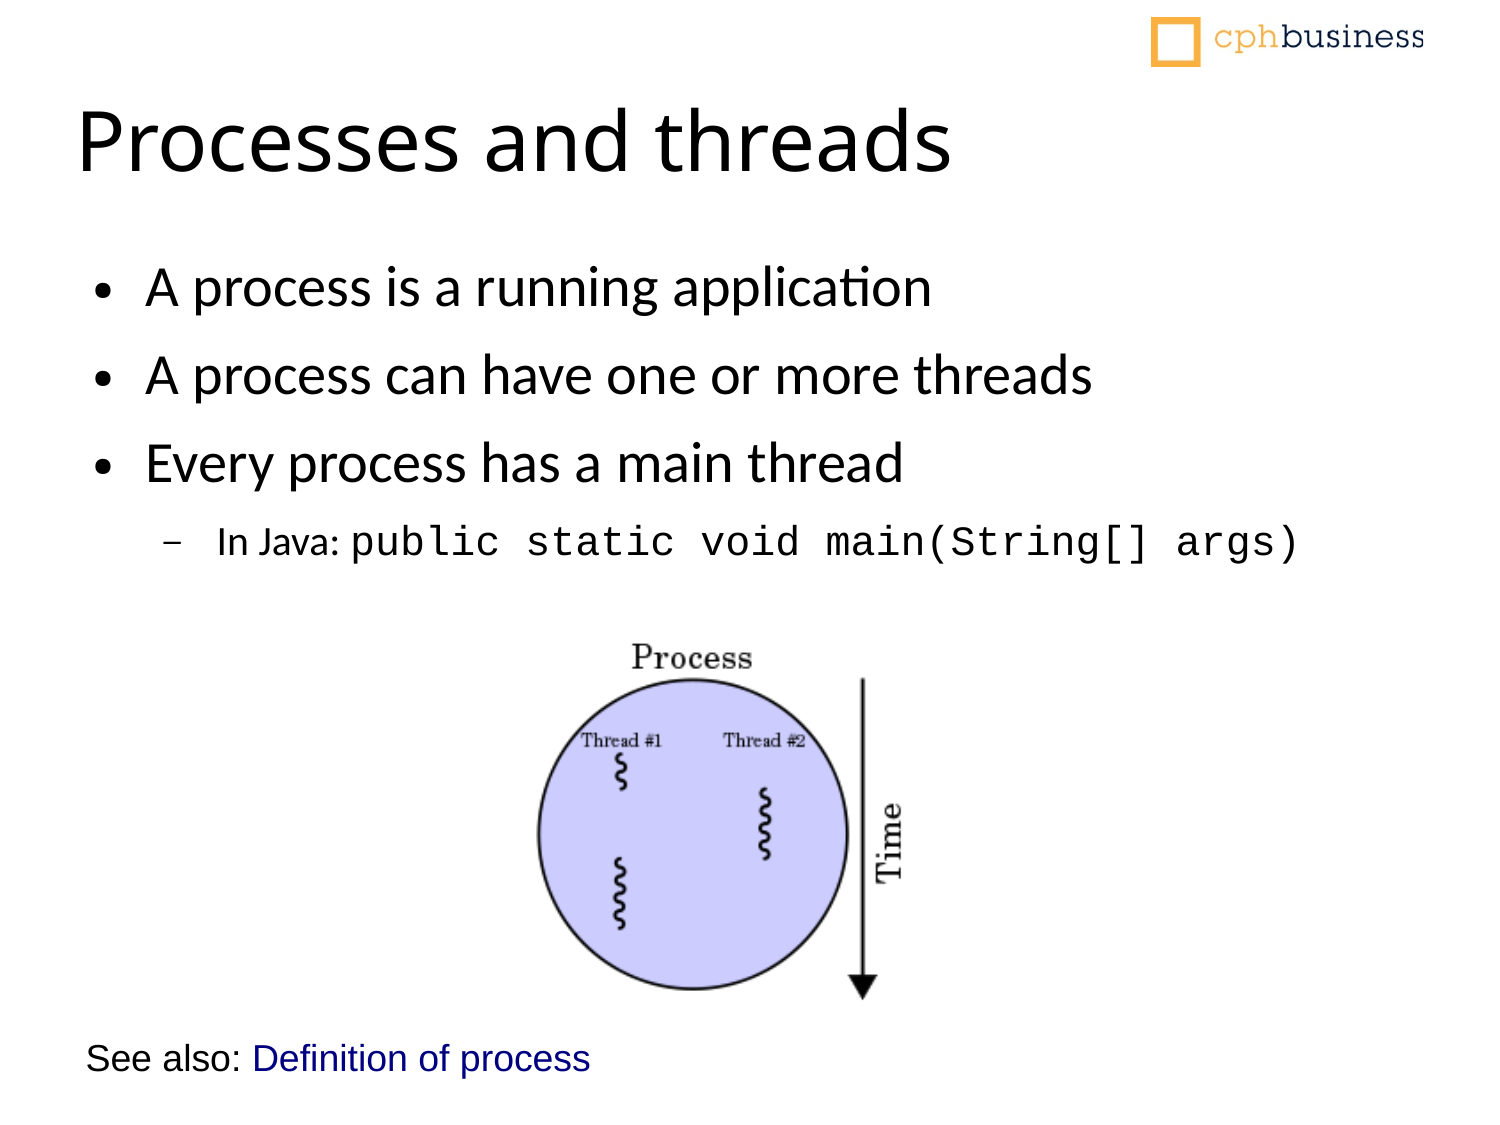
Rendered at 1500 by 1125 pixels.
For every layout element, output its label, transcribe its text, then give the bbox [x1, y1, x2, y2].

list A process is a running application A process can have one or more threads Every process has a main thread In Java: public static void main(String[] args) [75, 263, 1425, 916]
picture [1151, 17, 1424, 44]
title Processes and threads [75, 44, 1425, 233]
picture [519, 637, 910, 1007]
text_box See also: Definition of process [70, 1029, 1418, 1087]
